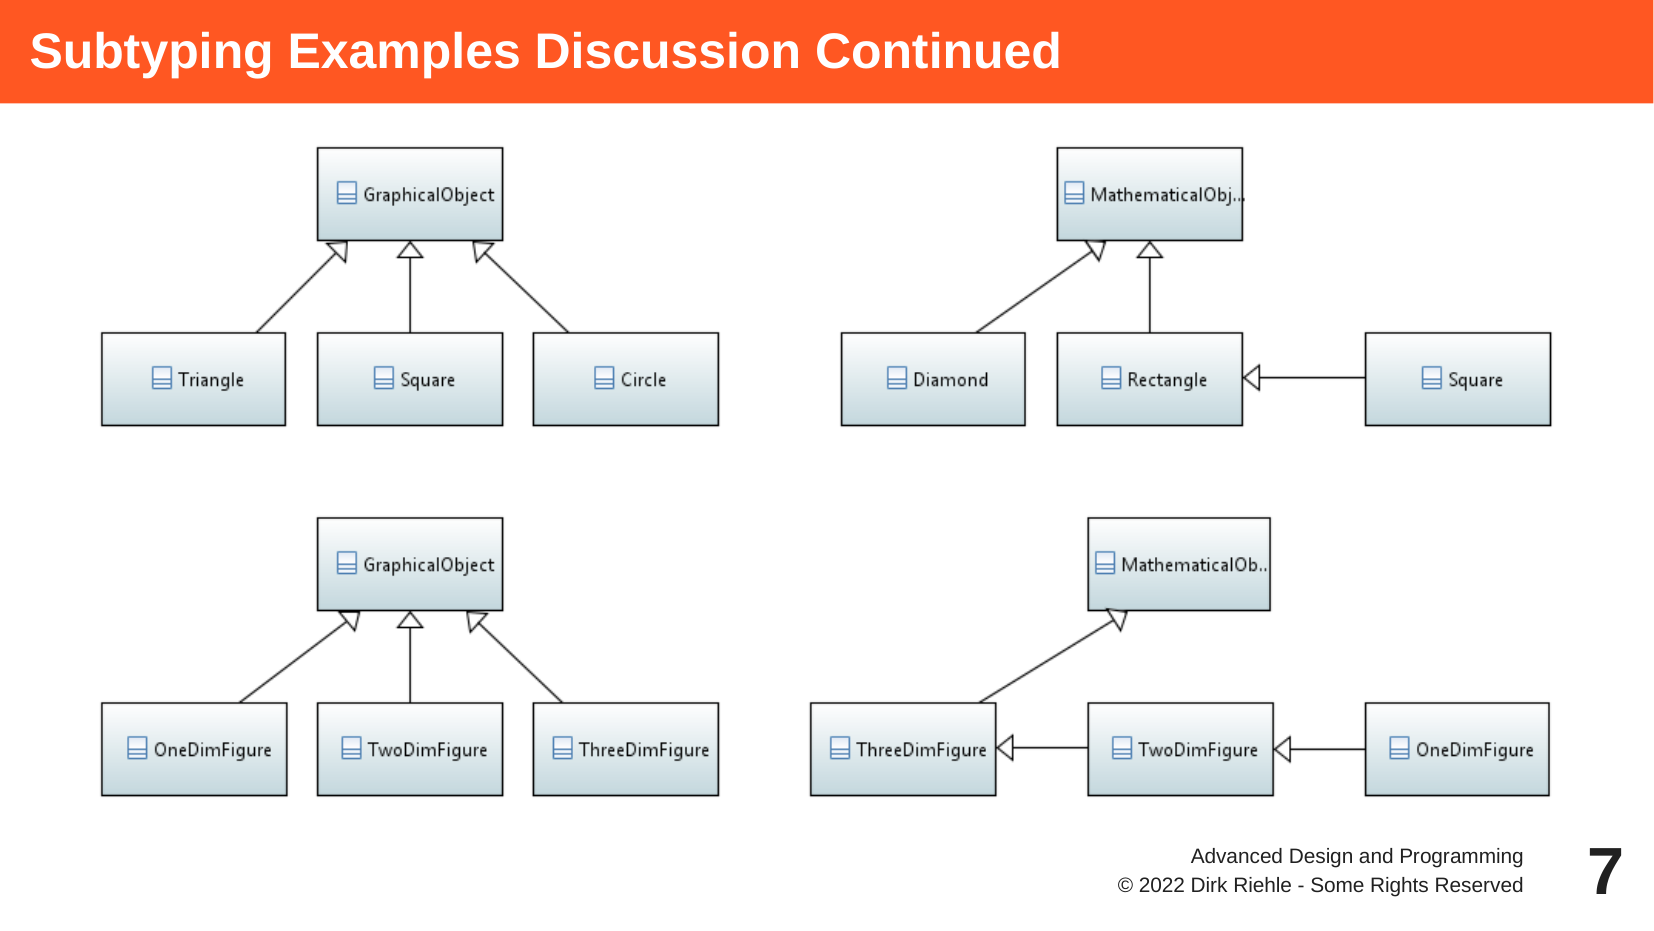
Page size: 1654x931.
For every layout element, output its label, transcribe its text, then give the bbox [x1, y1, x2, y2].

picture [86, 132, 1567, 813]
title Subtyping Examples Discussion Continued [0, 0, 1654, 104]
